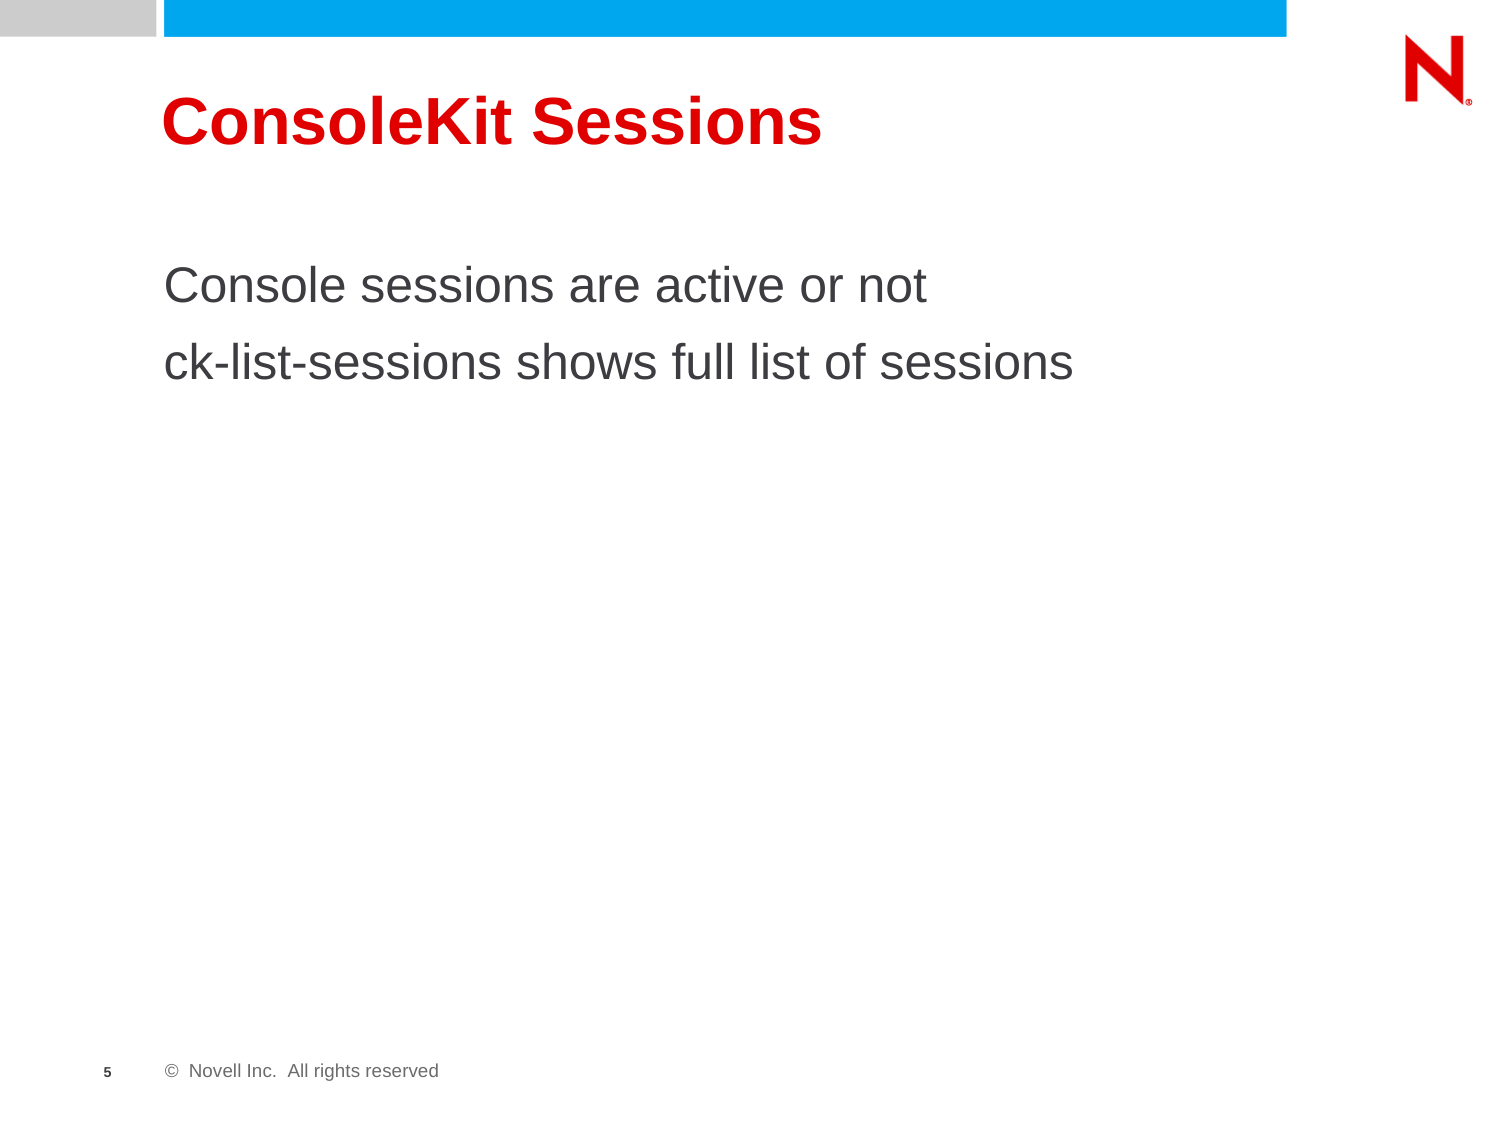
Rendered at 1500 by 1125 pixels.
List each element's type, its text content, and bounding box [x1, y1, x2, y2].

list Console sessions are active or not ck-list-sessions shows full list of sessions [163, 254, 1404, 986]
picture [1403, 32, 1473, 107]
title ConsoleKit Sessions [161, 41, 1383, 205]
